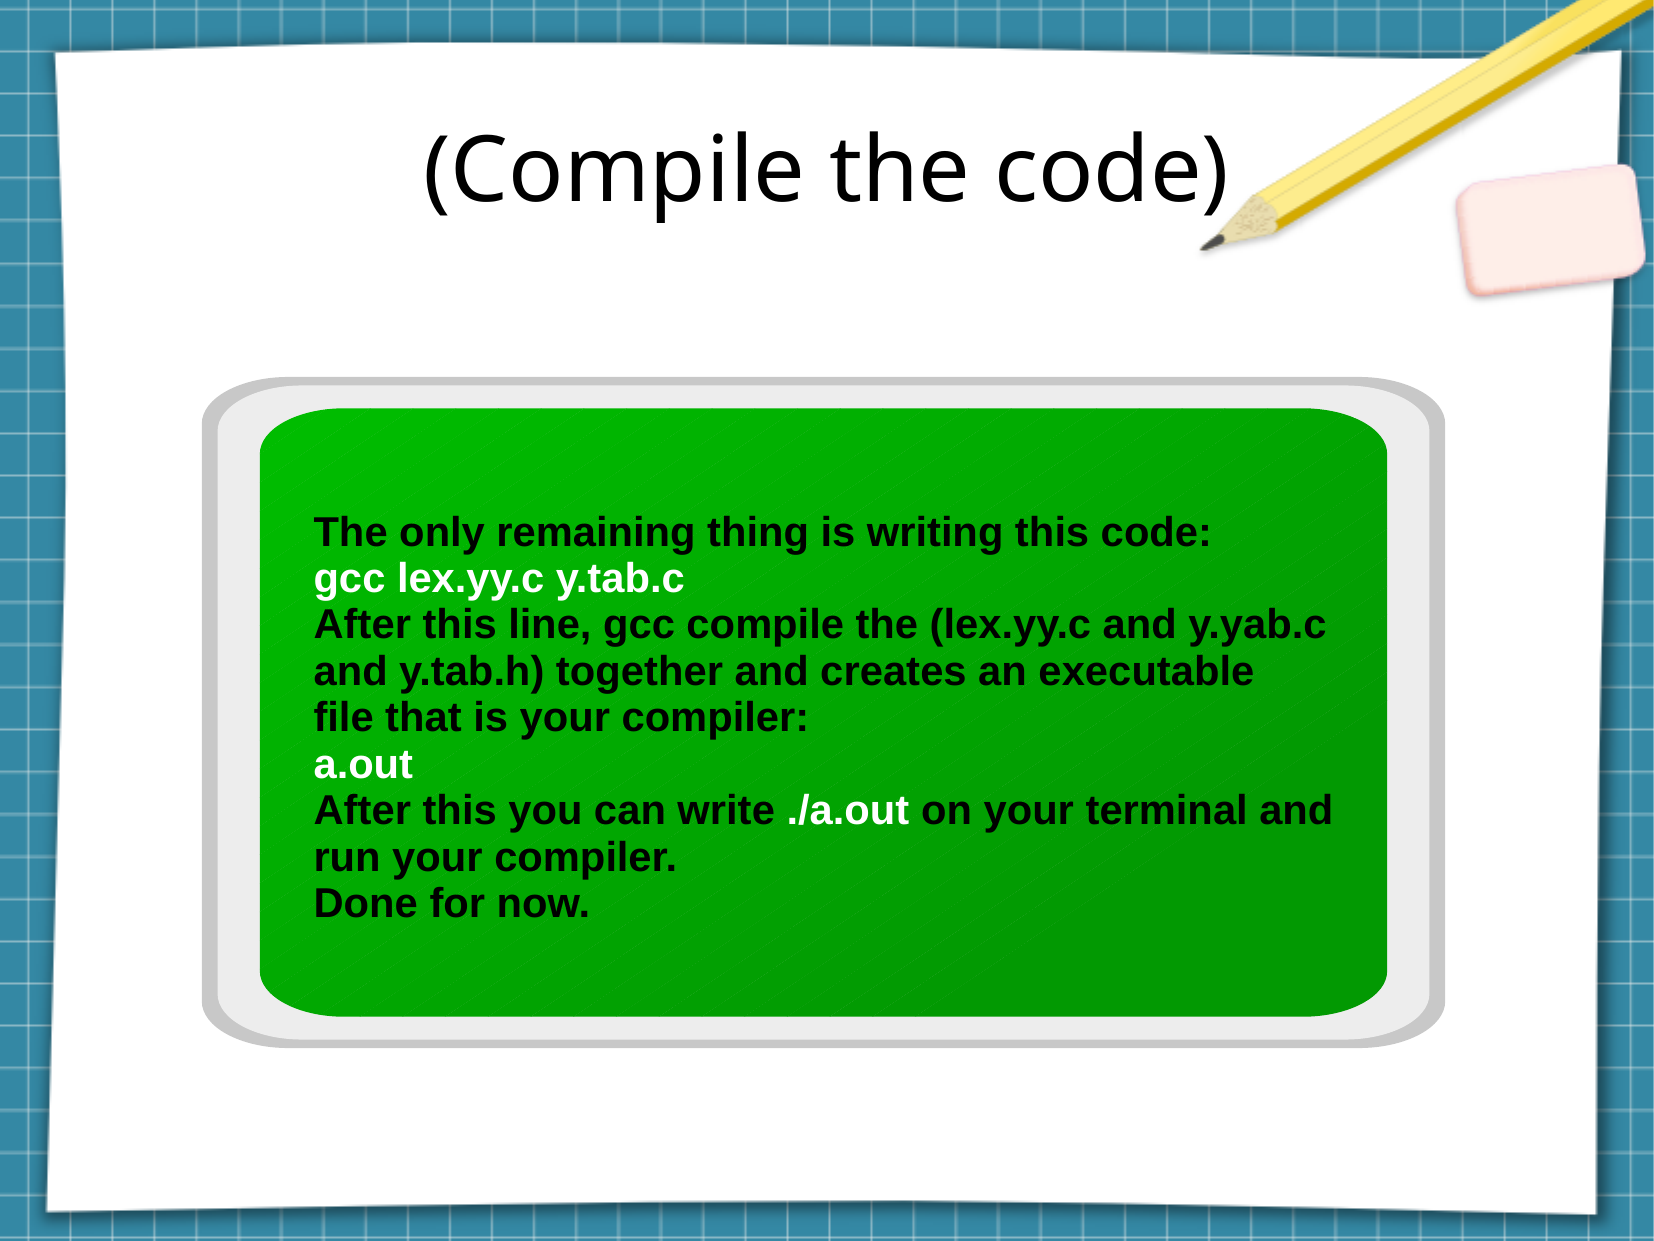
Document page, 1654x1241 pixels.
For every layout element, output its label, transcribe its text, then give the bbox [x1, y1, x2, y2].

title (Compile the code) [82, 62, 1571, 271]
picture [0, 0, 1654, 1241]
